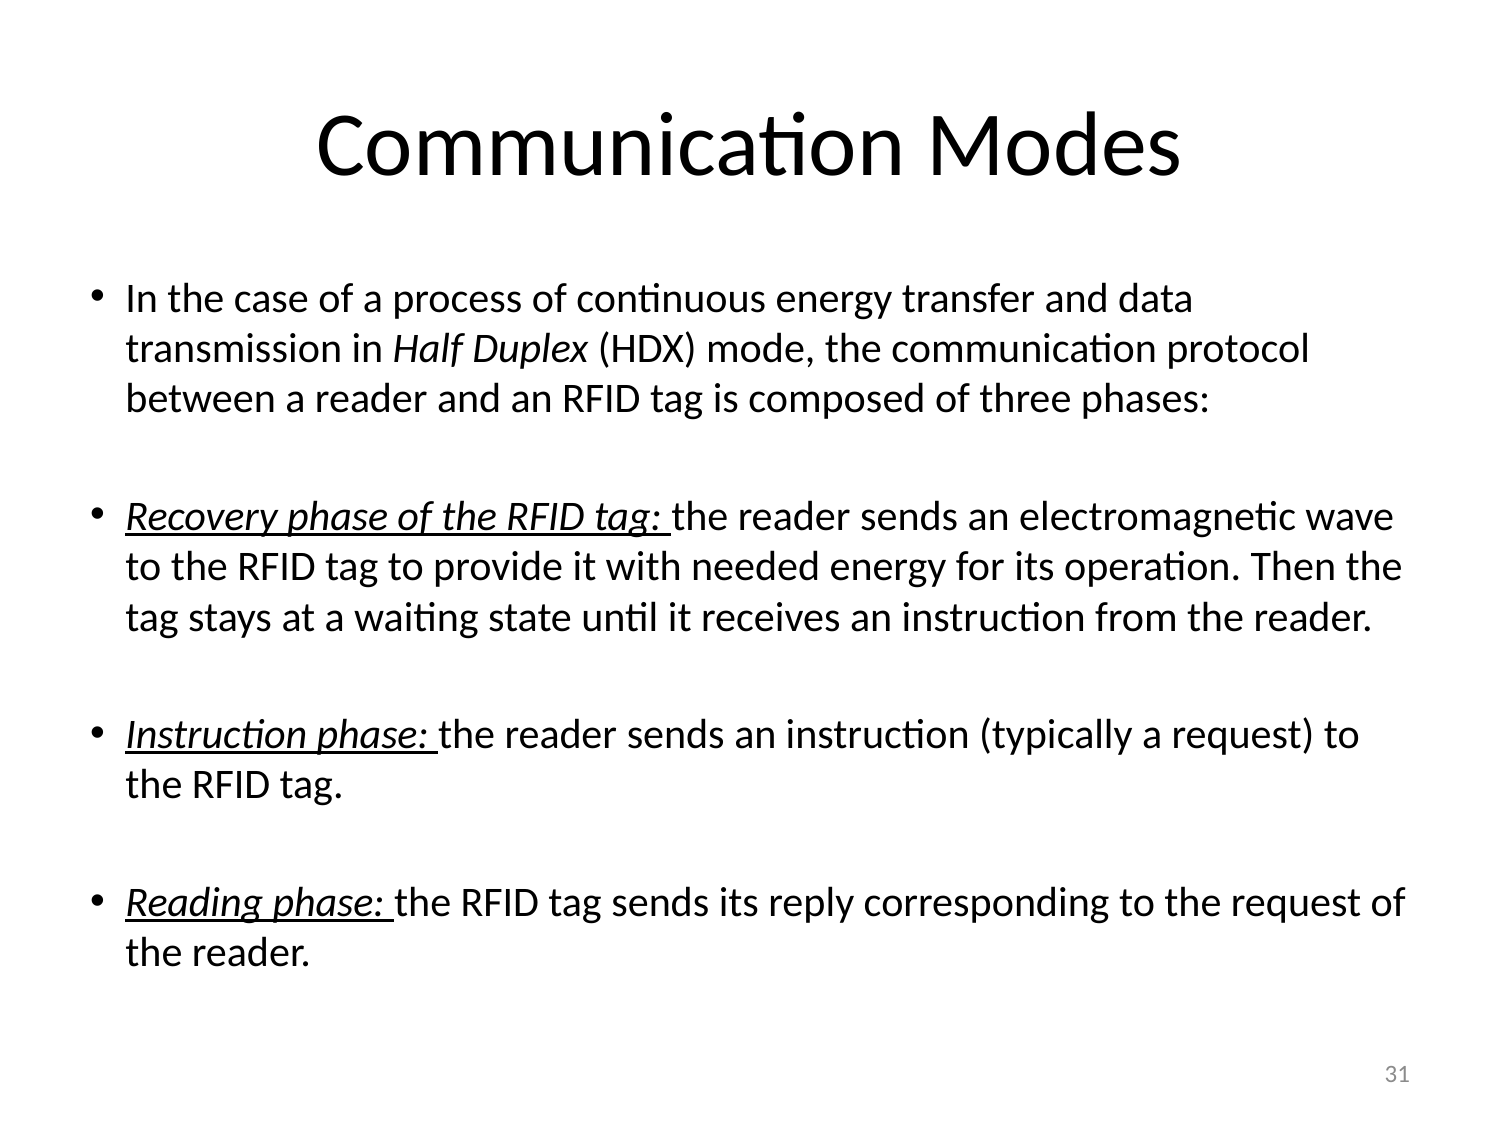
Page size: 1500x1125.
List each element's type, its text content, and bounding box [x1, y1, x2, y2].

list In the case of a process of continuous energy transfer and data transmission in Half Duplex (HDX) mode, the communication protocol between a reader and an RFID tag is composed of three phases: Recovery phase of the RFID tag: the reader sends an electromagnetic wave to the RFID tag to provide it with needed energy for its operation. Then the tag stays at a waiting state until it receives an instruction from the reader. Instruction phase: the reader sends an instruction (typically a request) to the RFID tag. Reading phase: the RFID tag sends its reply corresponding to the request of the reader. [75, 262, 1425, 1005]
slide_number <number> [1074, 1042, 1425, 1103]
title Communication Modes [75, 45, 1425, 233]
